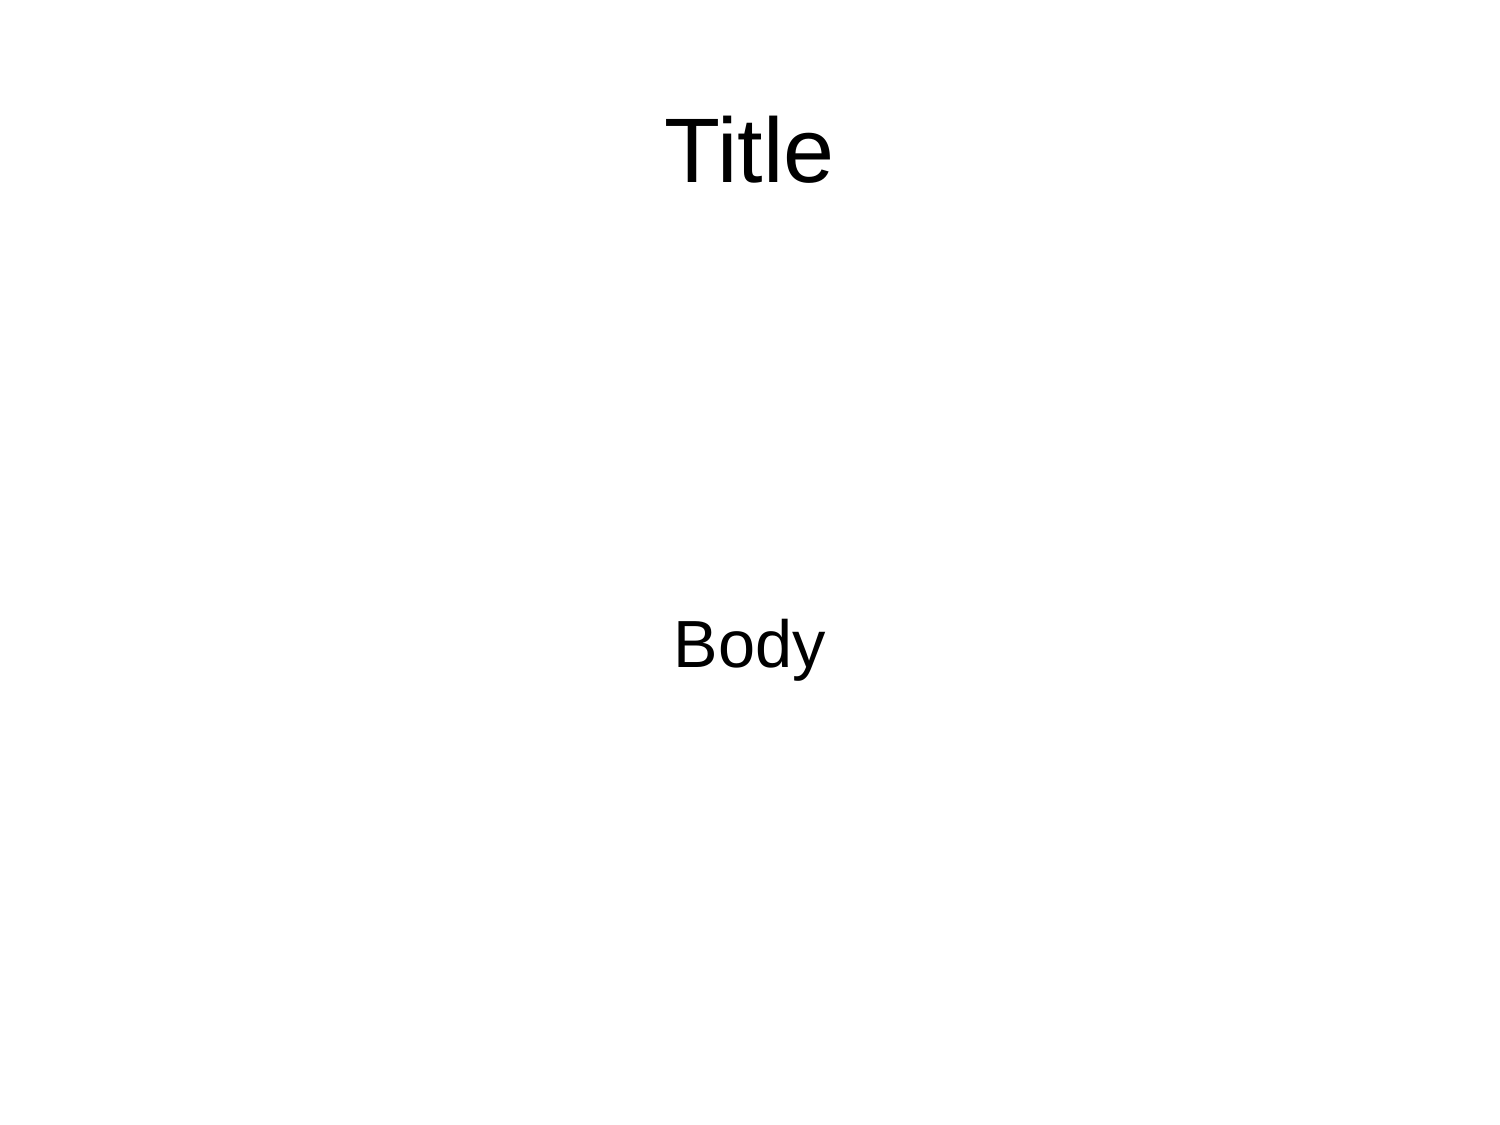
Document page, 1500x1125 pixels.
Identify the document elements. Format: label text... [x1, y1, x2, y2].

subtitle Body [75, 269, 1426, 1013]
title Title [75, 44, 1426, 248]
